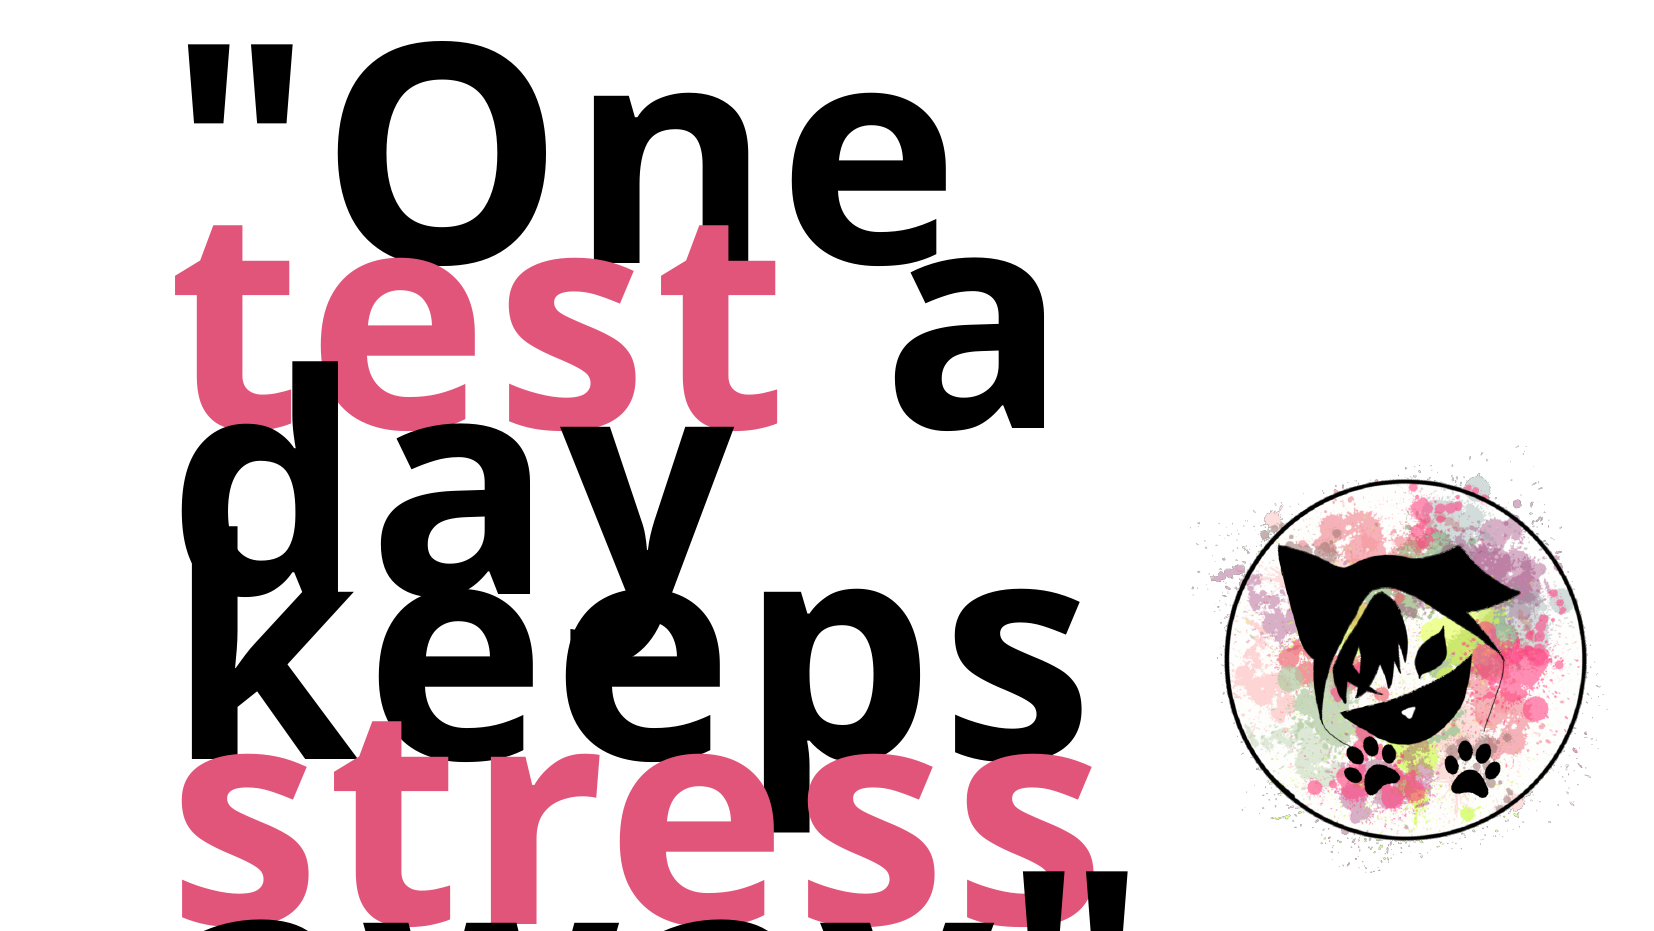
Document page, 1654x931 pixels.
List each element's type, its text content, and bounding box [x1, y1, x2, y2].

picture [1121, 389, 1654, 931]
text_box "One test a day keeps stress away" [153, 180, 1406, 875]
